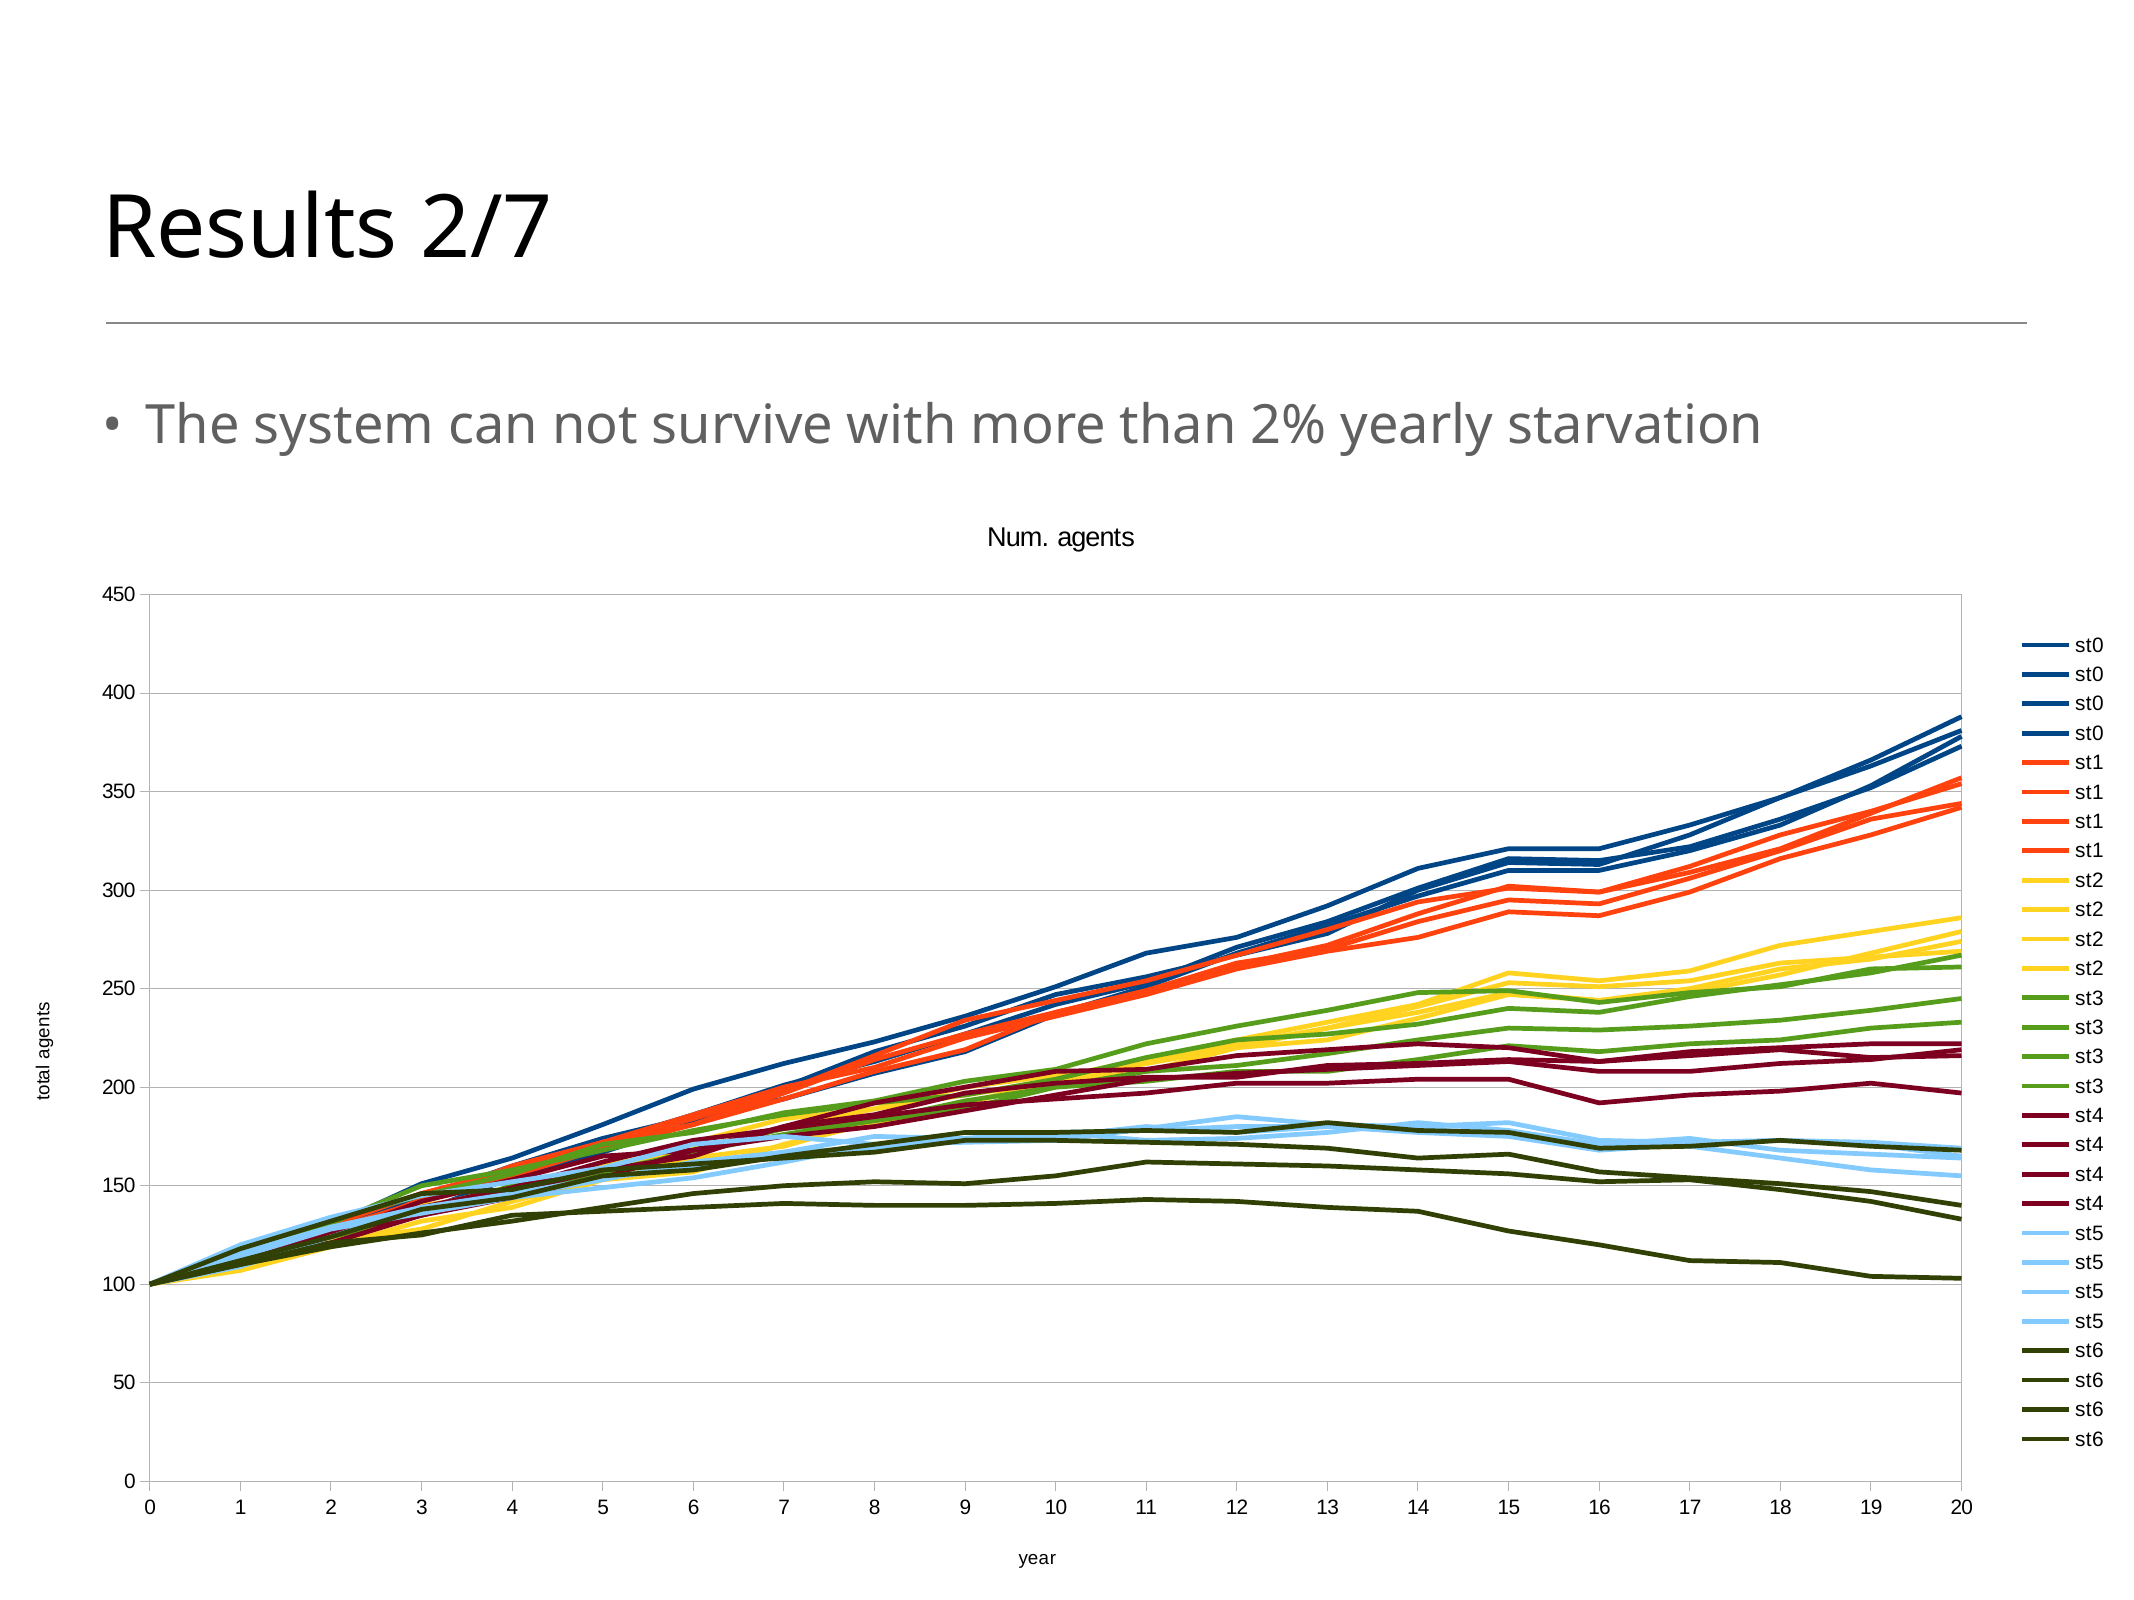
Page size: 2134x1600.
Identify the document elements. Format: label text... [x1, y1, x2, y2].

chart [0, 484, 2123, 1600]
list The system can not survive with more than 2% yearly starvation [93, 381, 2040, 484]
title Results 2/7 [93, 54, 2040, 284]
